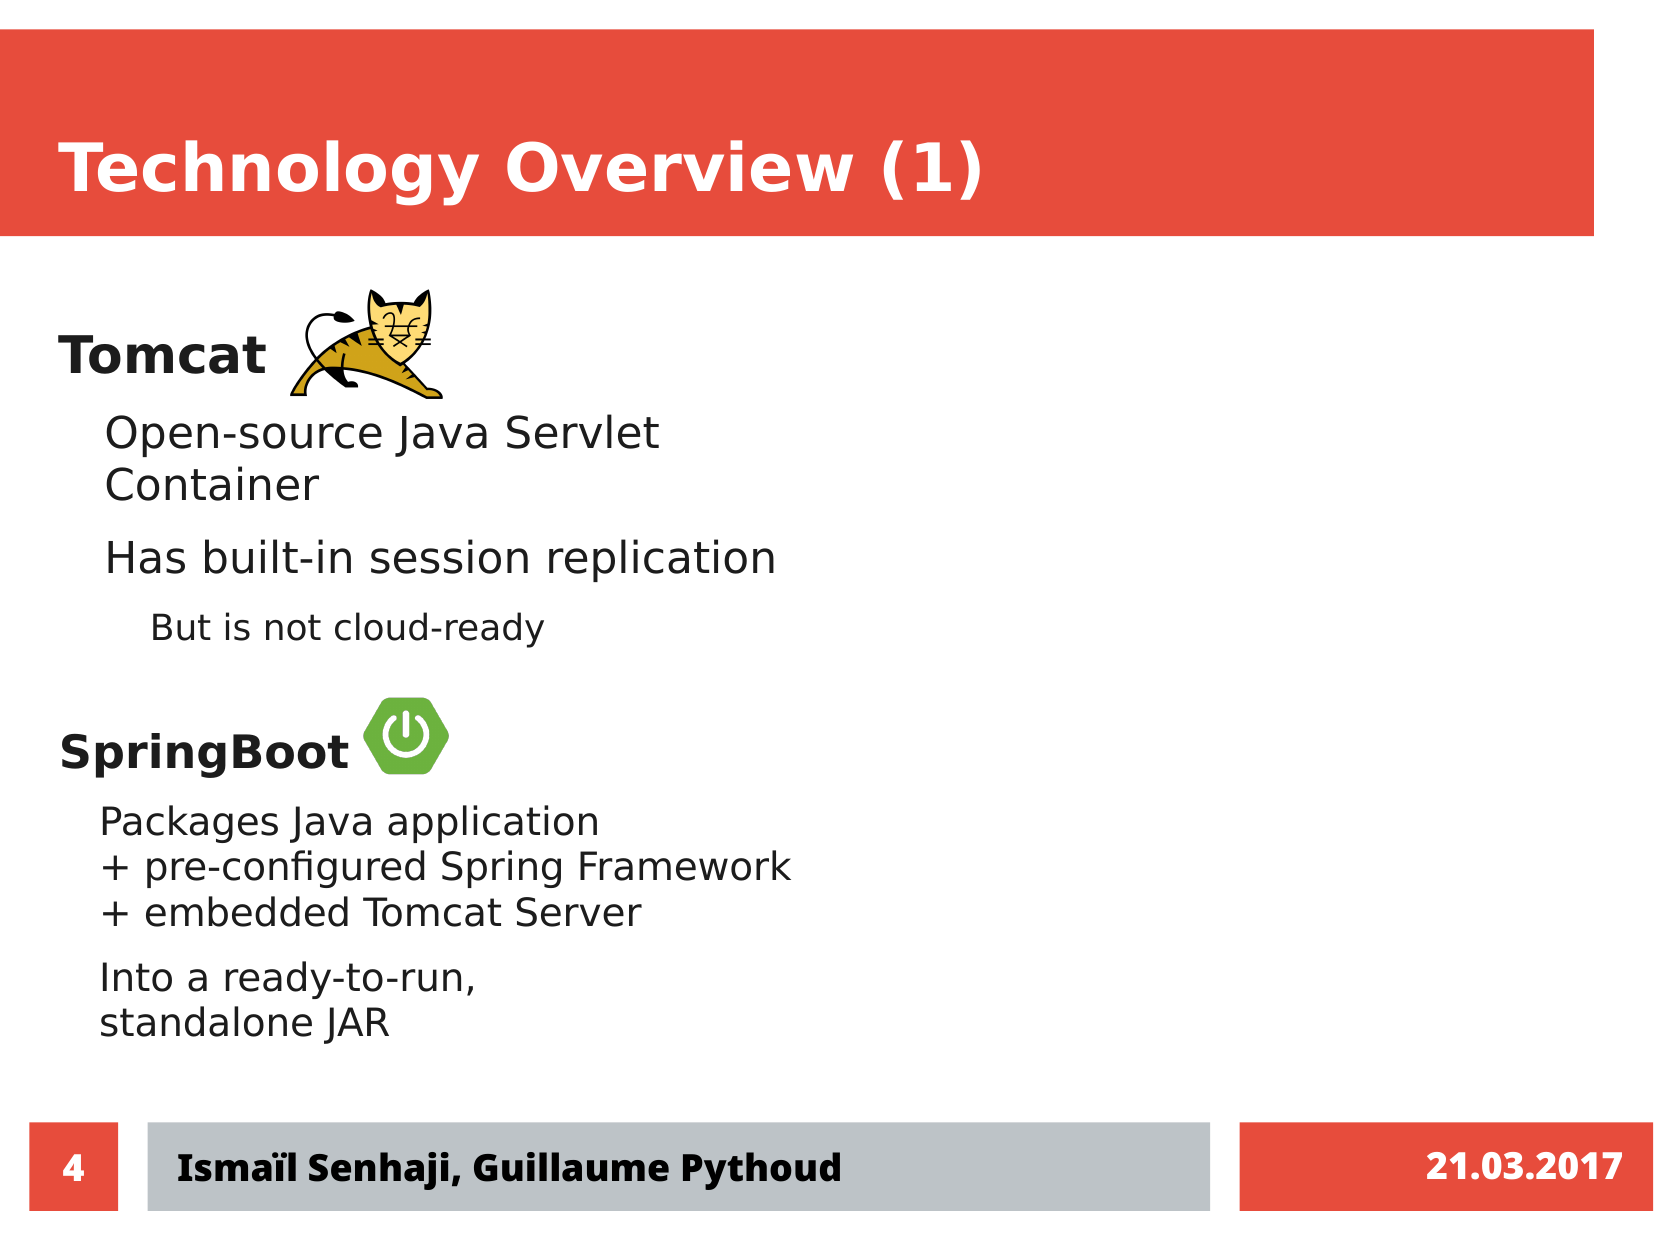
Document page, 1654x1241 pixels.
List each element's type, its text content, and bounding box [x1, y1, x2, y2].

title Technology Overview (1) [58, 59, 1594, 207]
list Tomcat Open-source Java Servlet Container Has built-in session replication But is not cloud-ready [58, 324, 794, 692]
list SpringBoot Packages Java application + pre-configured Spring Framework + embedded Tomcat Server Into a ready-to-run, standalone JAR [58, 725, 794, 1093]
picture [285, 284, 461, 403]
picture [361, 691, 451, 781]
